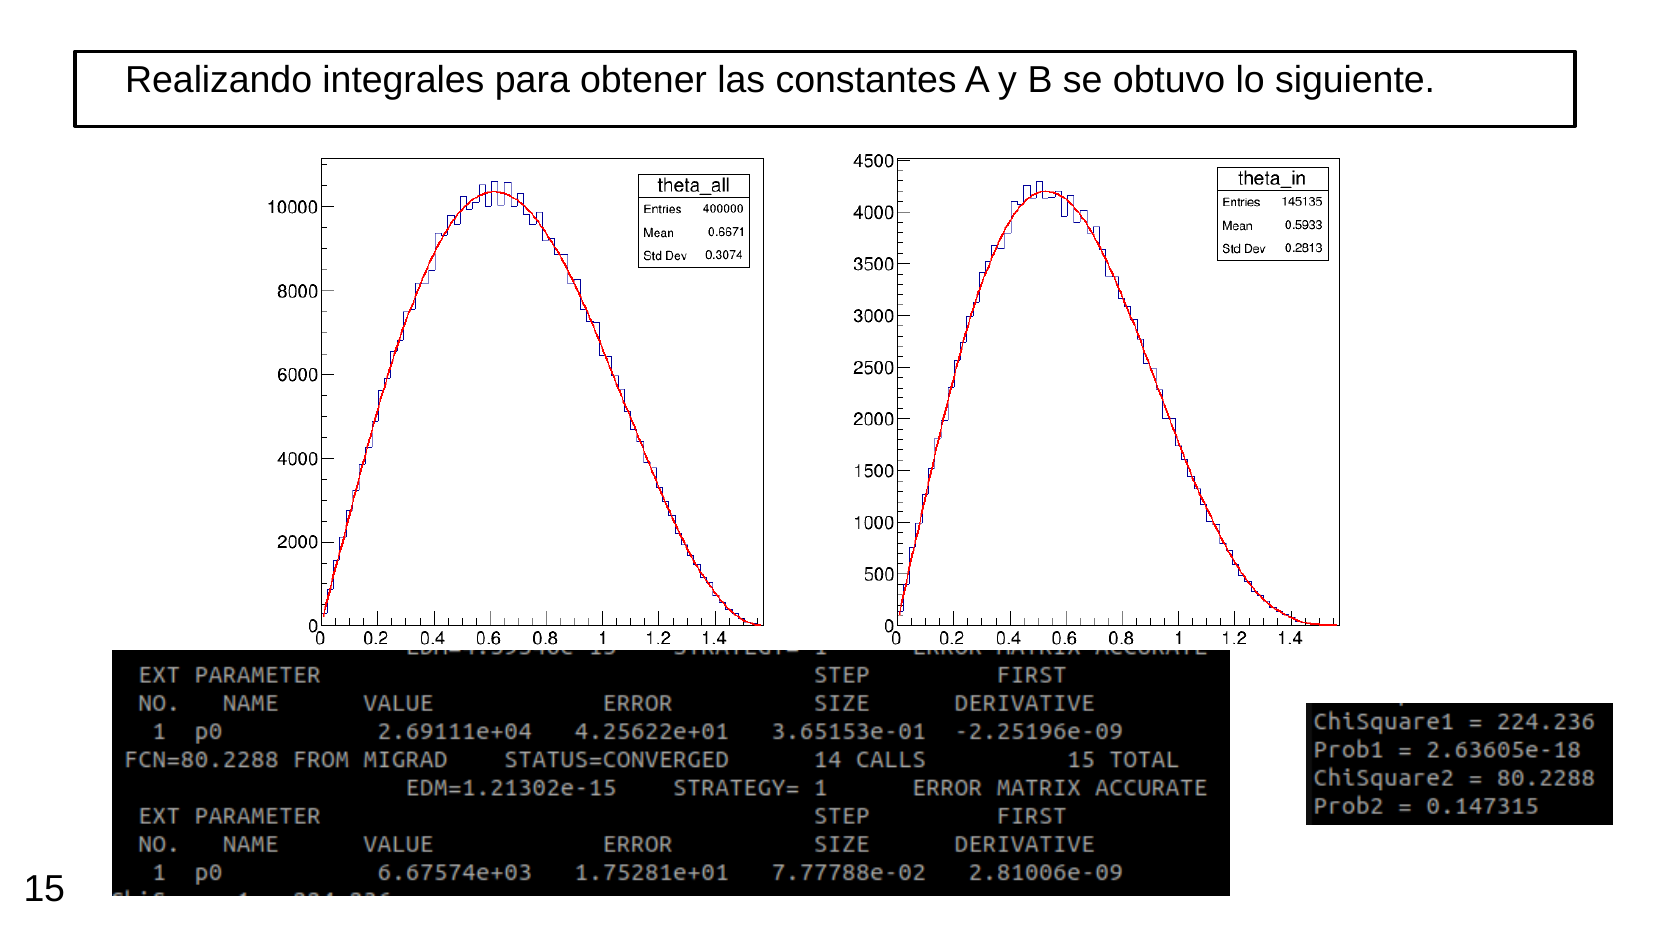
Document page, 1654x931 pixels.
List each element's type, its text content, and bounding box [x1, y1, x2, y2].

text_box Realizando integrales para obtener las constantes A y B se obtuvo lo siguiente. [75, 51, 1576, 127]
text_box <number> [8, 860, 638, 931]
picture [112, 149, 1351, 896]
picture [1306, 703, 1613, 826]
